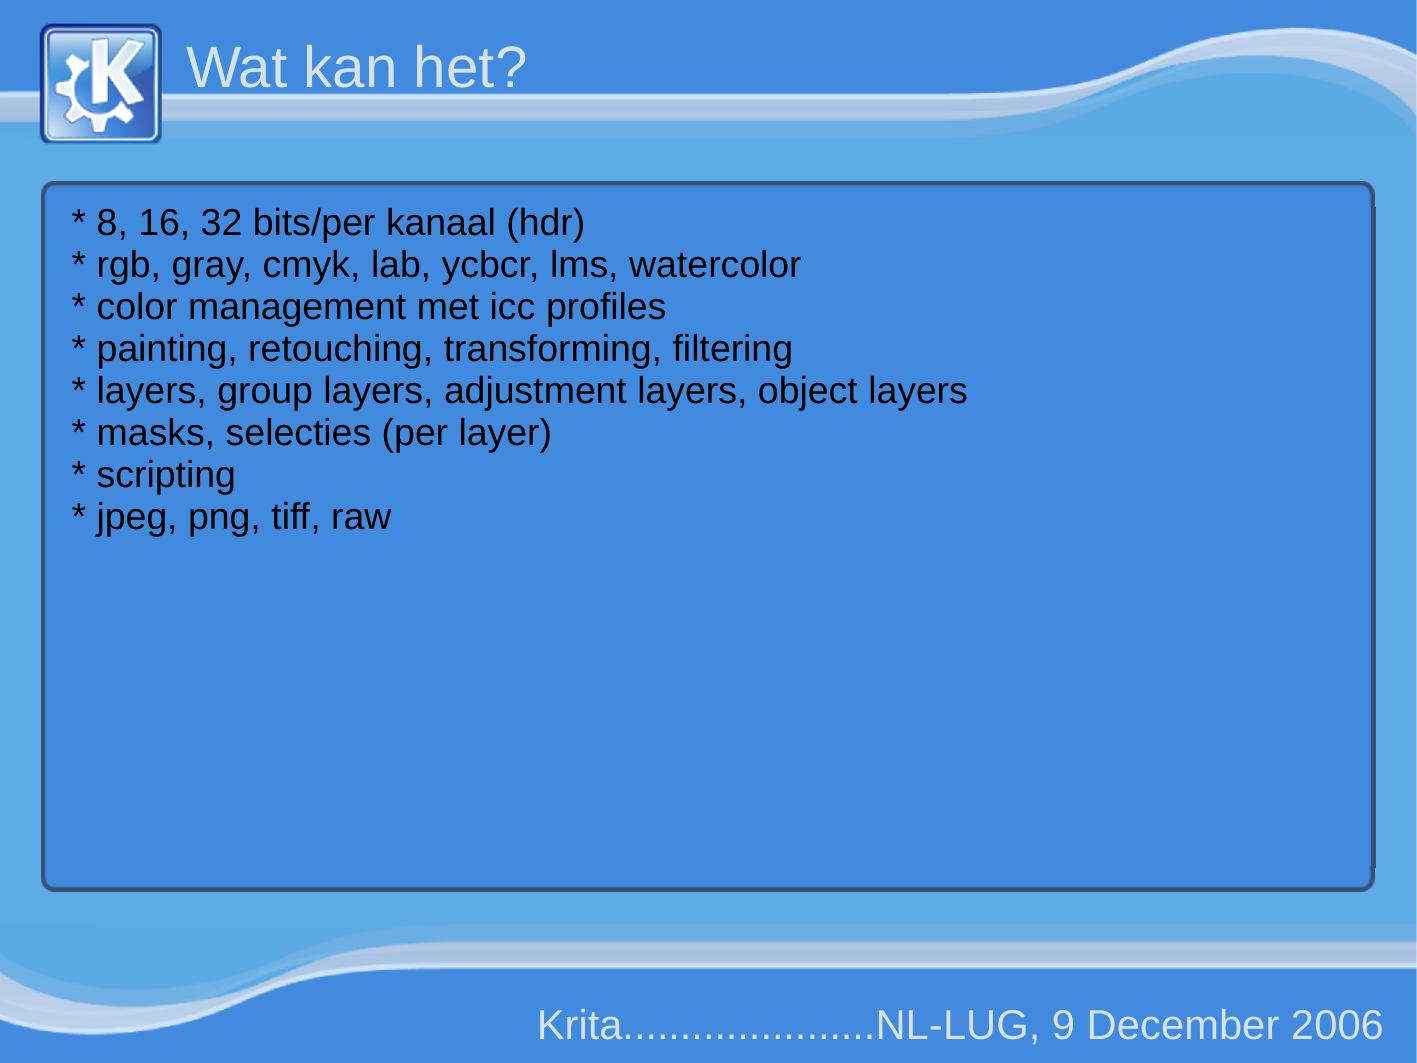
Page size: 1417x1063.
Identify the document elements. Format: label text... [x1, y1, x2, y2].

text_box * 8, 16, 32 bits/per kanaal (hdr) * rgb, gray, cmyk, lab, ycbcr, lms, watercolor * color management met icc profiles * painting, retouching, transforming, filtering * layers, group layers, adjustment layers, object layers * masks, selecties (per layer) * scripting * jpeg, png, tiff, raw [56, 194, 1358, 881]
text_box Wat kan het? [171, 27, 1048, 105]
picture [0, 0, 1417, 1063]
